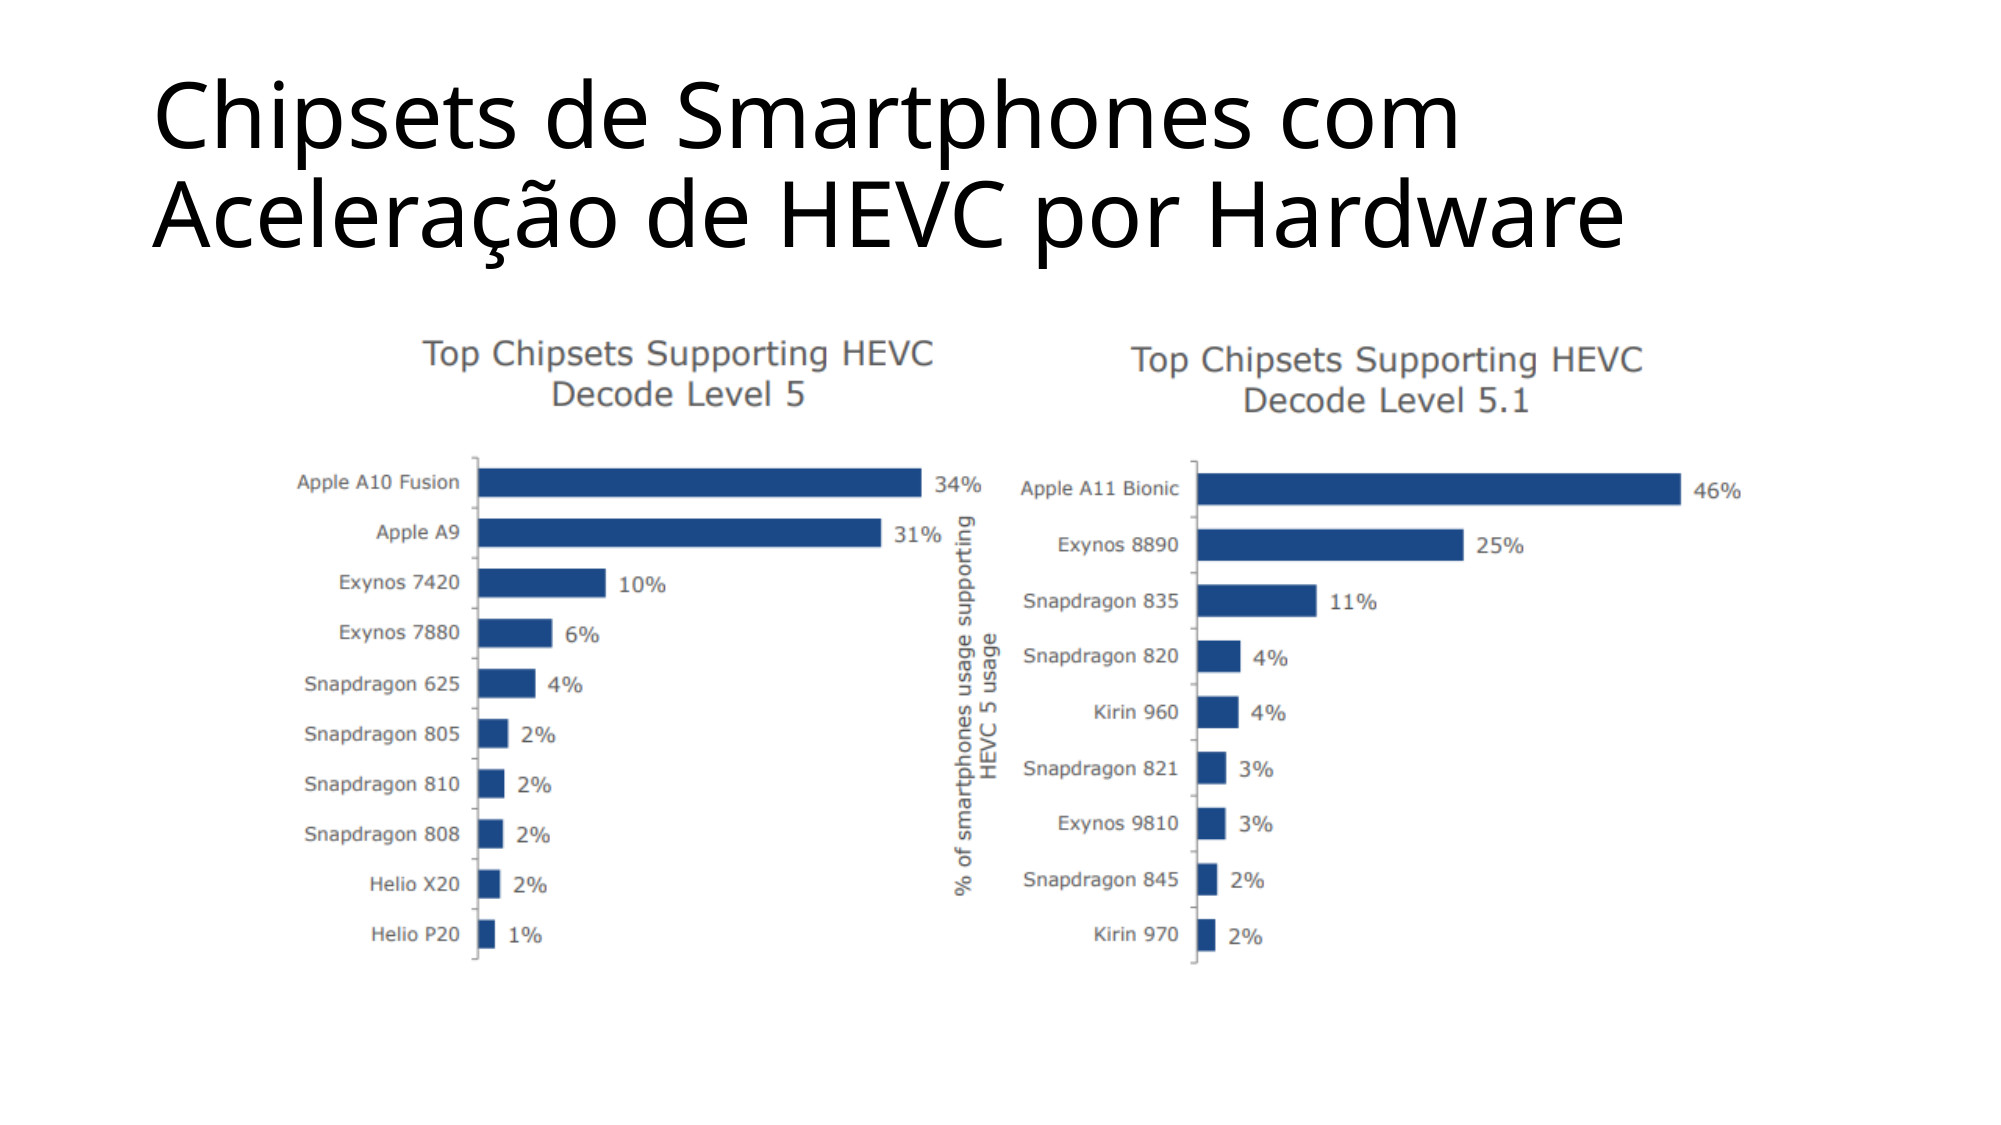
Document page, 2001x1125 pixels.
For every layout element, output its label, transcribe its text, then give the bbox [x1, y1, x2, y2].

title Chipsets de Smartphones com Aceleração de HEVC por Hardware [137, 59, 1863, 278]
picture [253, 317, 1747, 996]
